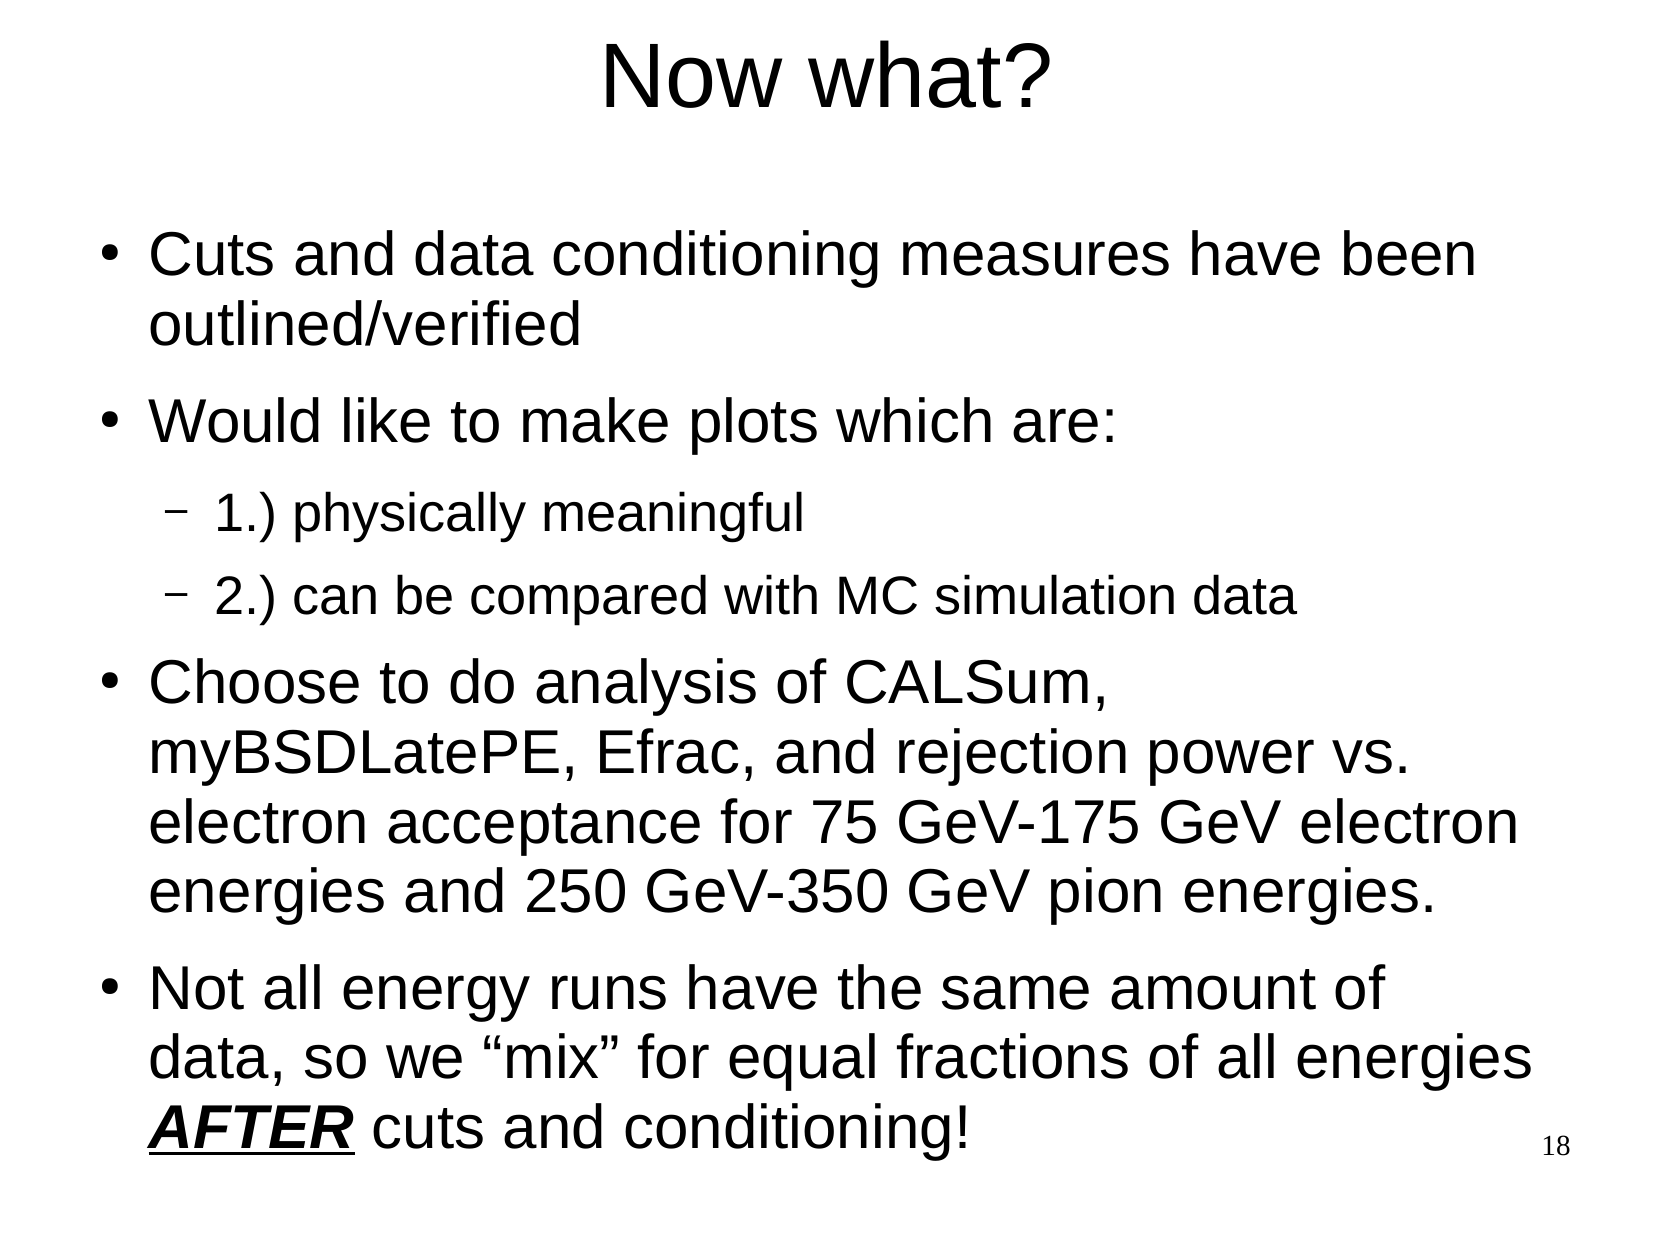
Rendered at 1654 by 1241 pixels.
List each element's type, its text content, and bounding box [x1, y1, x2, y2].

title Now what? [82, 0, 1571, 180]
list Cuts and data conditioning measures have been outlined/verified Would like to make plots which are: 1.) physically meaningful 2.) can be compared with MC simulation data Choose to do analysis of CALSum, myBSDLatePE, Efrac, and rejection power vs. electron acceptance for 75 GeV-175 GeV electron energies and 250 GeV-350 GeV pion energies. Not all energy runs have the same amount of data, so we “mix” for equal fractions of all energies AFTER cuts and conditioning! [82, 219, 1538, 1216]
